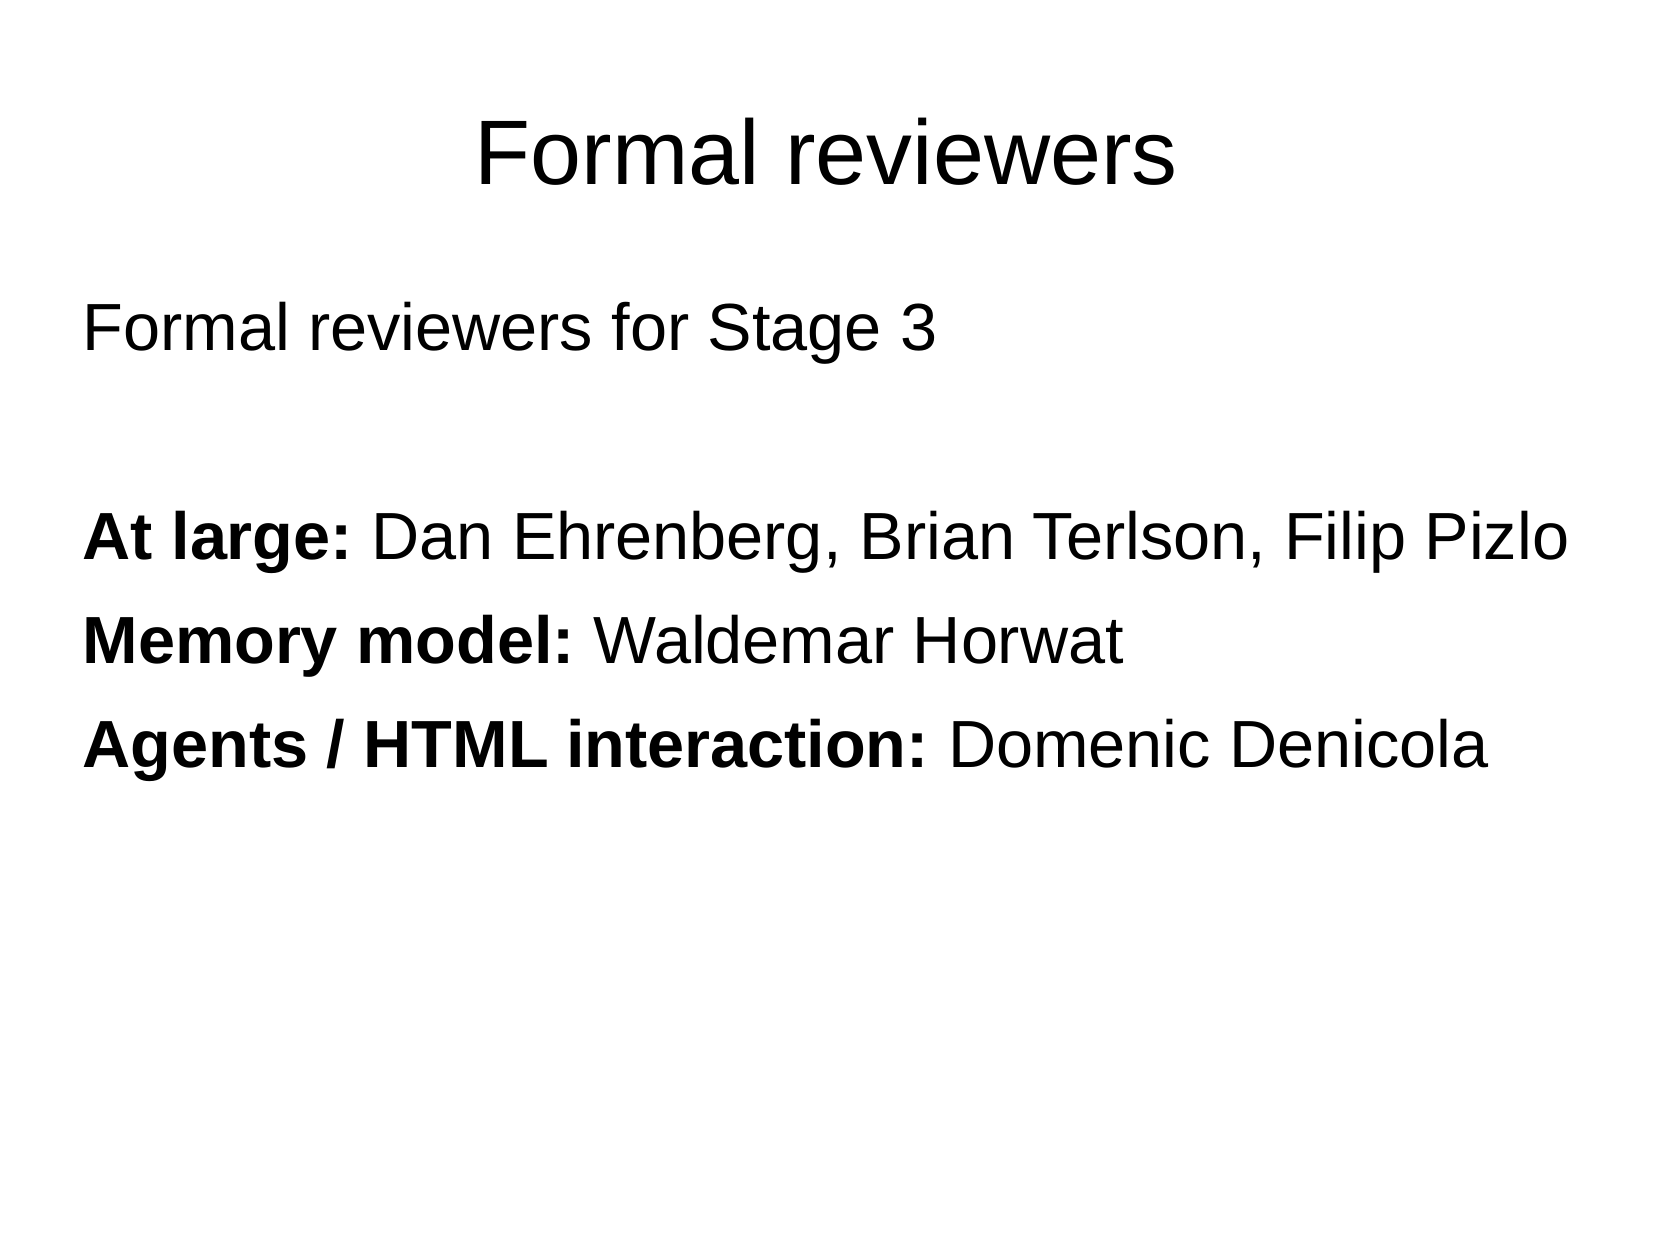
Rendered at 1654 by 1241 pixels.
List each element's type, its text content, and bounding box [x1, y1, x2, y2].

title Formal reviewers [82, 49, 1571, 257]
list Formal reviewers for Stage 3 At large: Dan Ehrenberg, Brian Terlson, Filip Pizlo Memory model: Waldemar Horwat Agents / HTML interaction: Domenic Denicola [82, 290, 1571, 1010]
